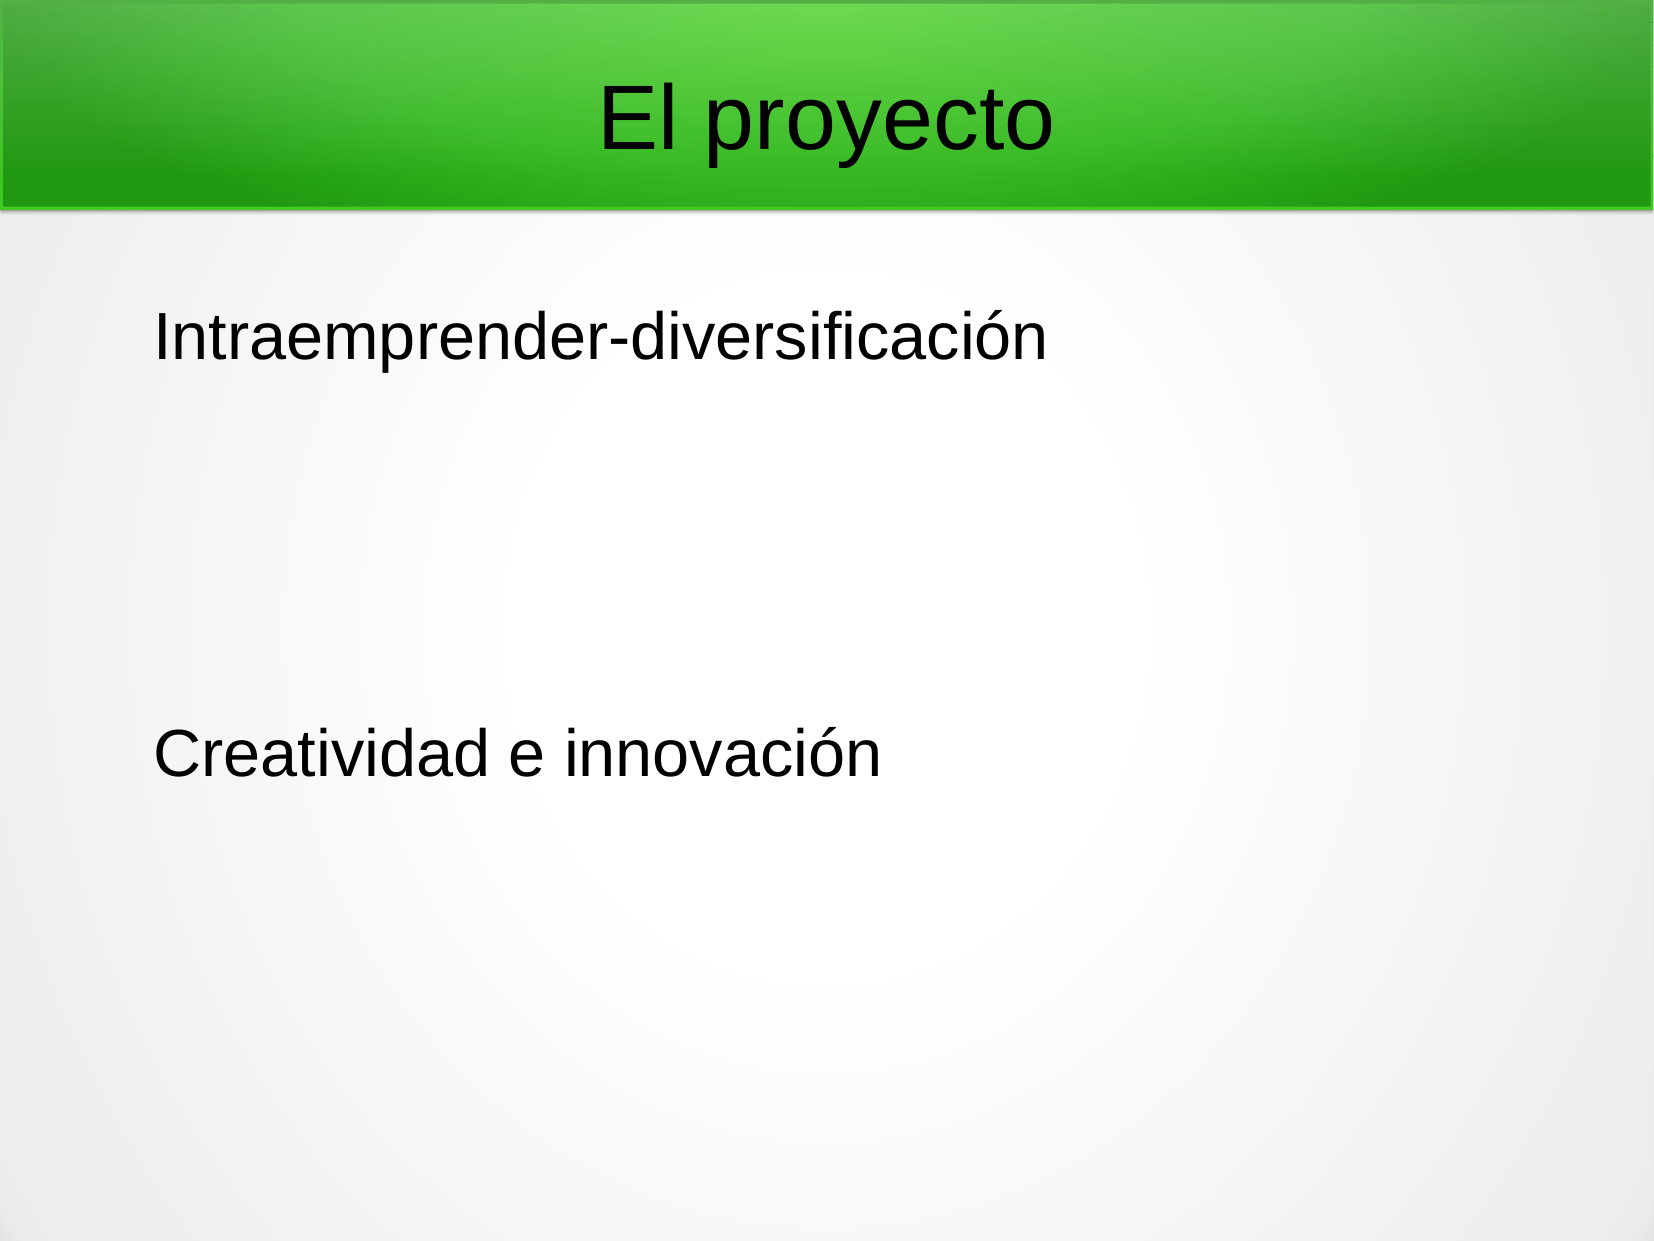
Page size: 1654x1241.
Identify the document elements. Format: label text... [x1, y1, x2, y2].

list Intraemprender-diversificación Creatividad e innovación [82, 299, 1571, 1019]
title El proyecto [82, 47, 1571, 189]
